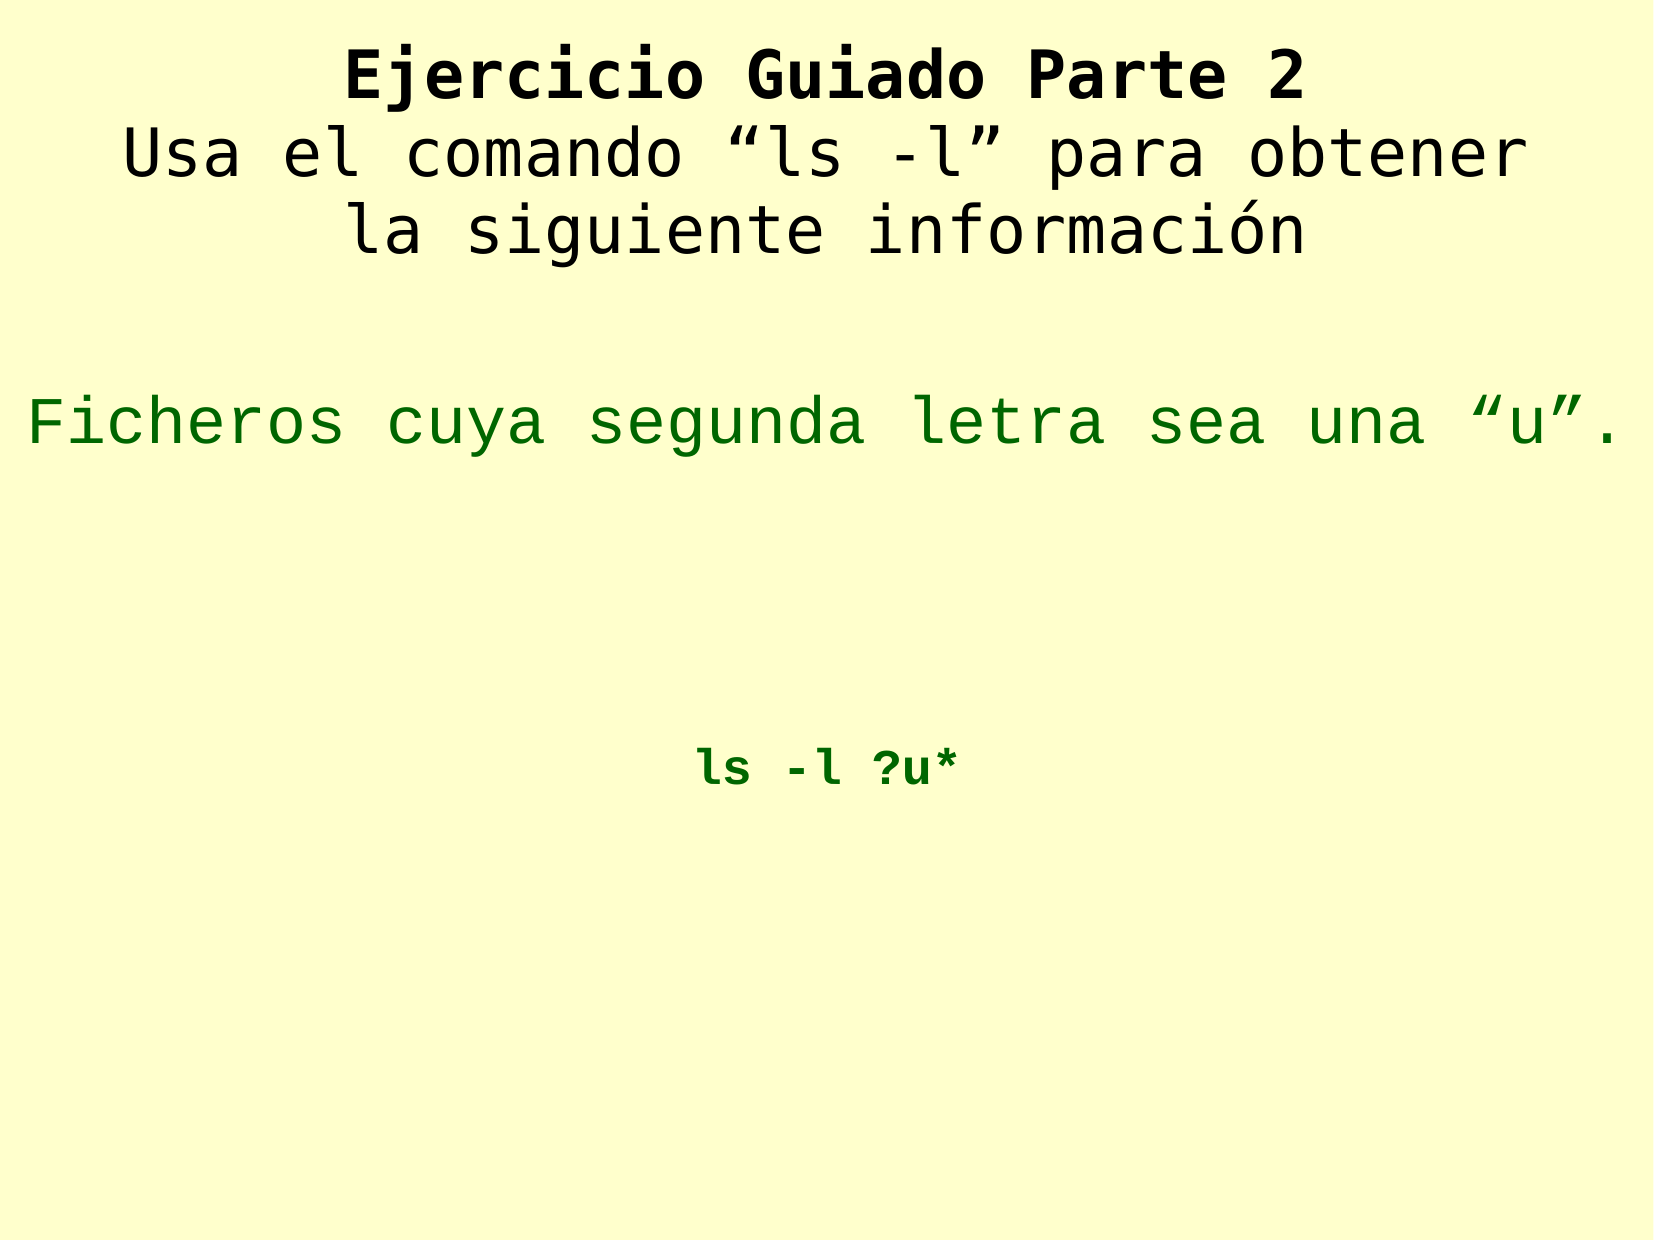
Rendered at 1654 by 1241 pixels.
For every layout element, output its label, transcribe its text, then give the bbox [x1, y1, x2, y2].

text_box Ficheros cuya segunda letra sea una “u”. [0, 381, 1654, 502]
text_box ls -l ?u* [0, 735, 1654, 857]
title Ejercicio Guiado Parte 2 Usa el comando “ls -l” para obtener la siguiente información [82, 36, 1571, 270]
